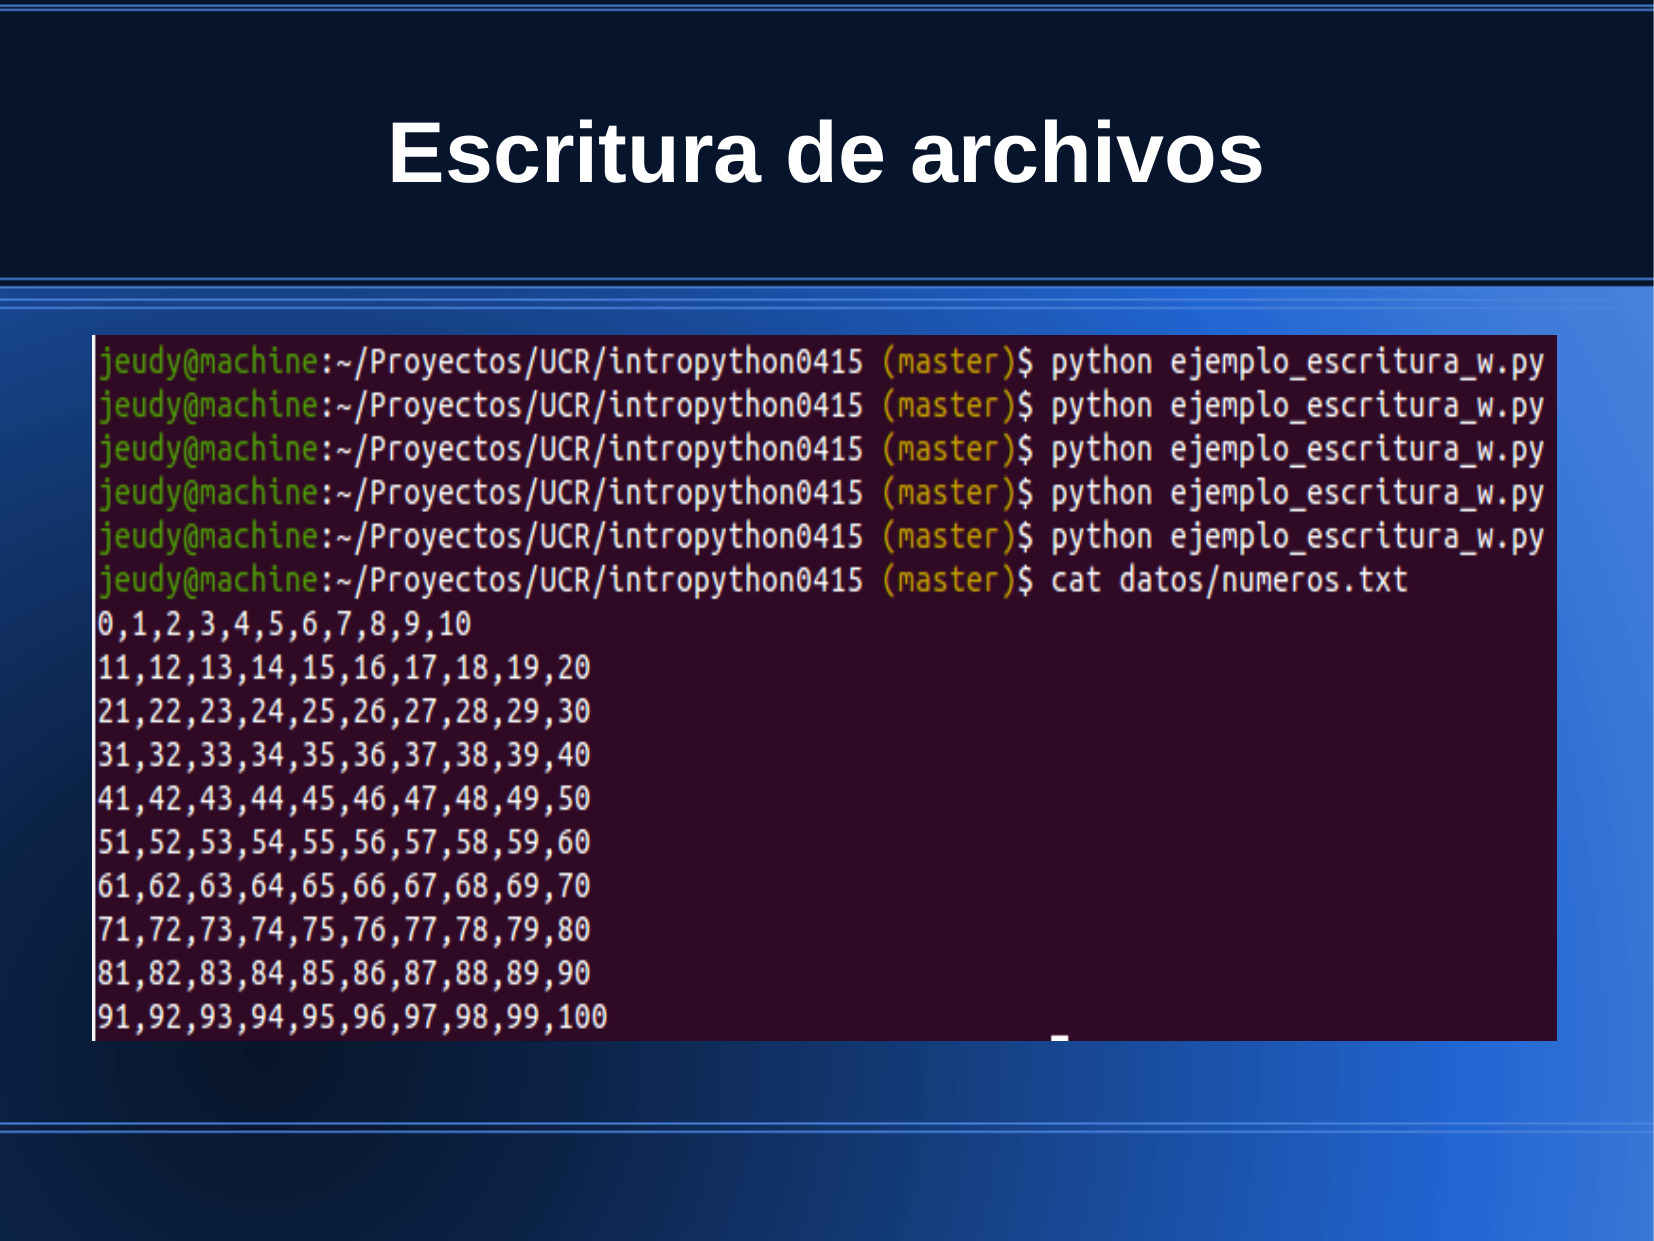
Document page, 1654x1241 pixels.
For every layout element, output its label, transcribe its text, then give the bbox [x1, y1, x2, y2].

title Escritura de archivos [82, 49, 1571, 257]
picture [0, 0, 1654, 1241]
